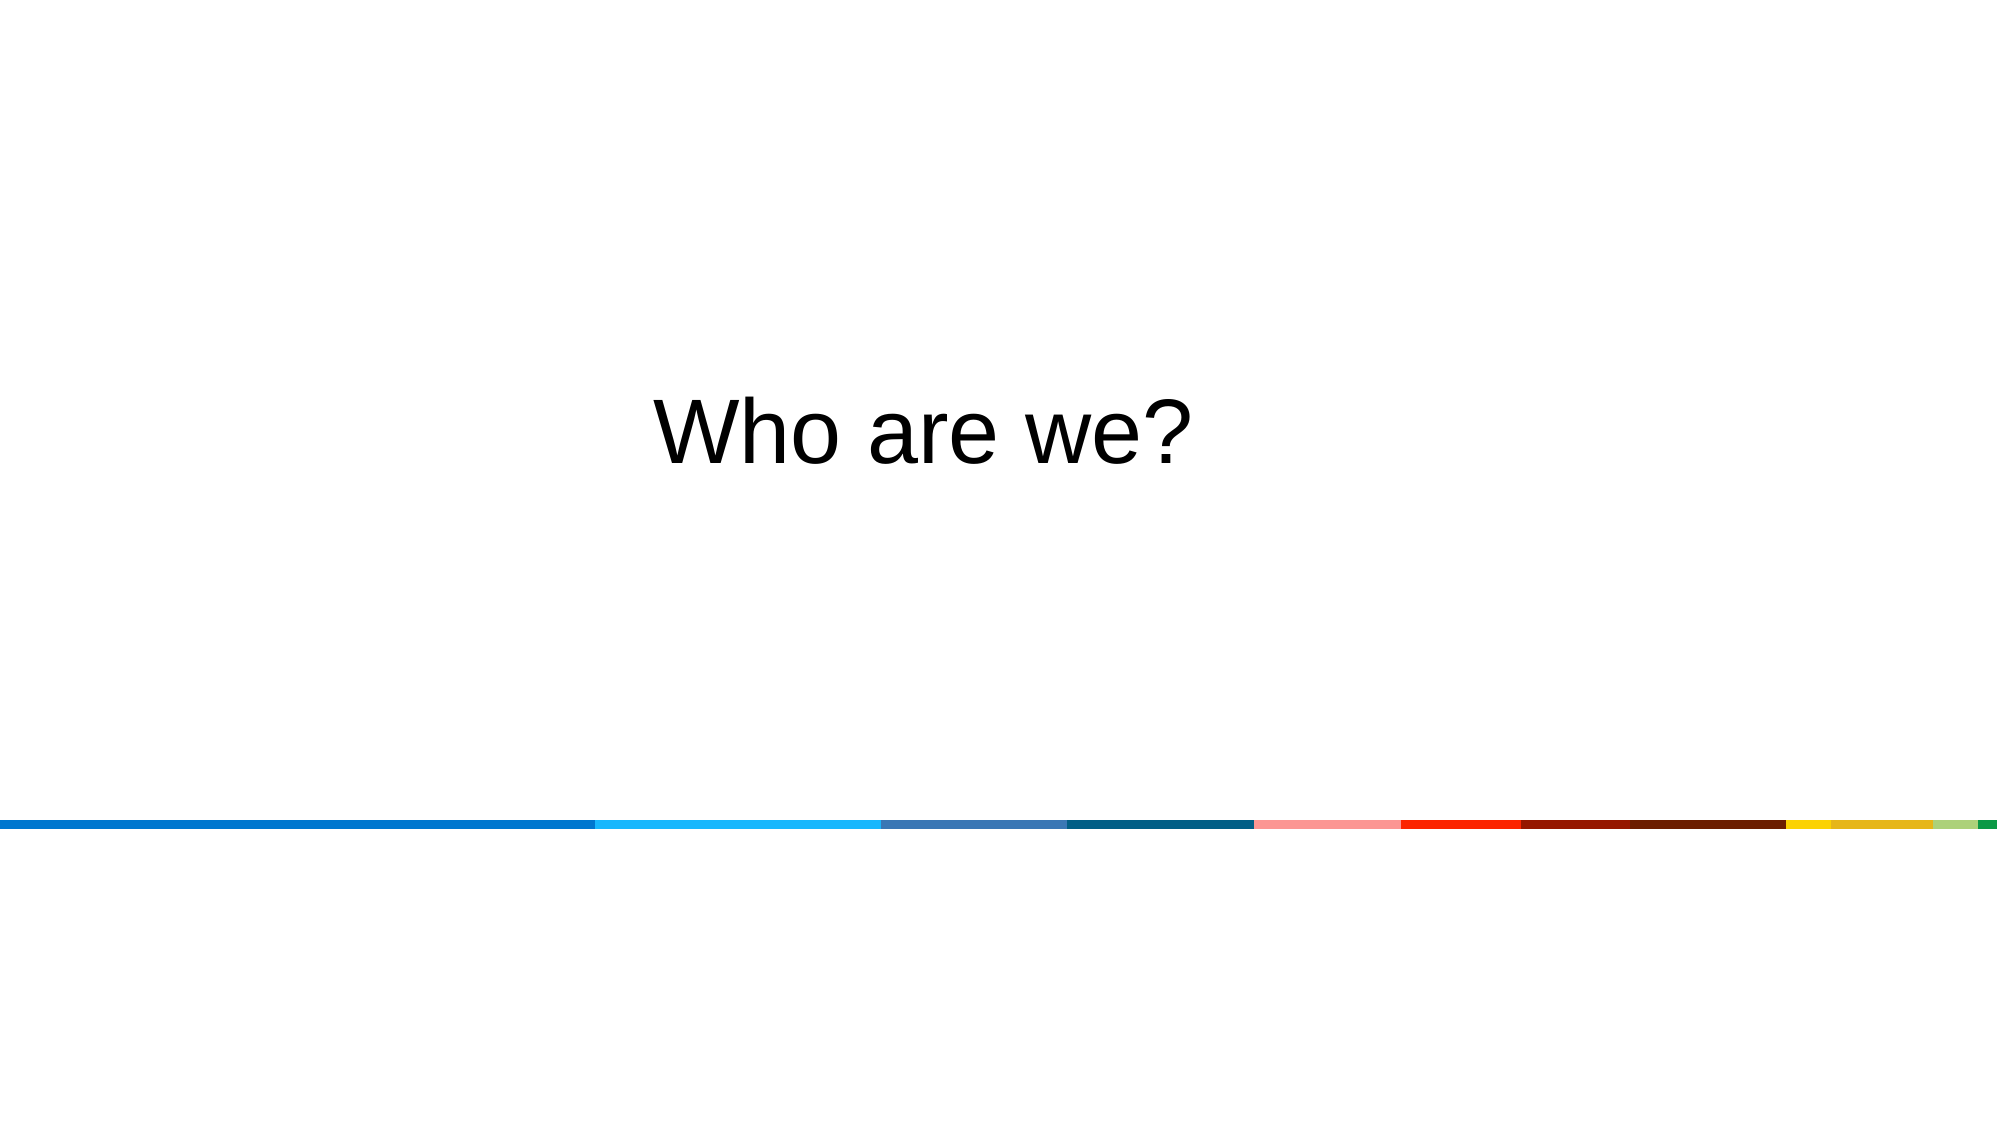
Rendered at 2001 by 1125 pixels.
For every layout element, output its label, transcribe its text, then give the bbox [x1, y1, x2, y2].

text_box [0, 820, 1997, 829]
text_box Who are we? [61, 324, 1787, 543]
